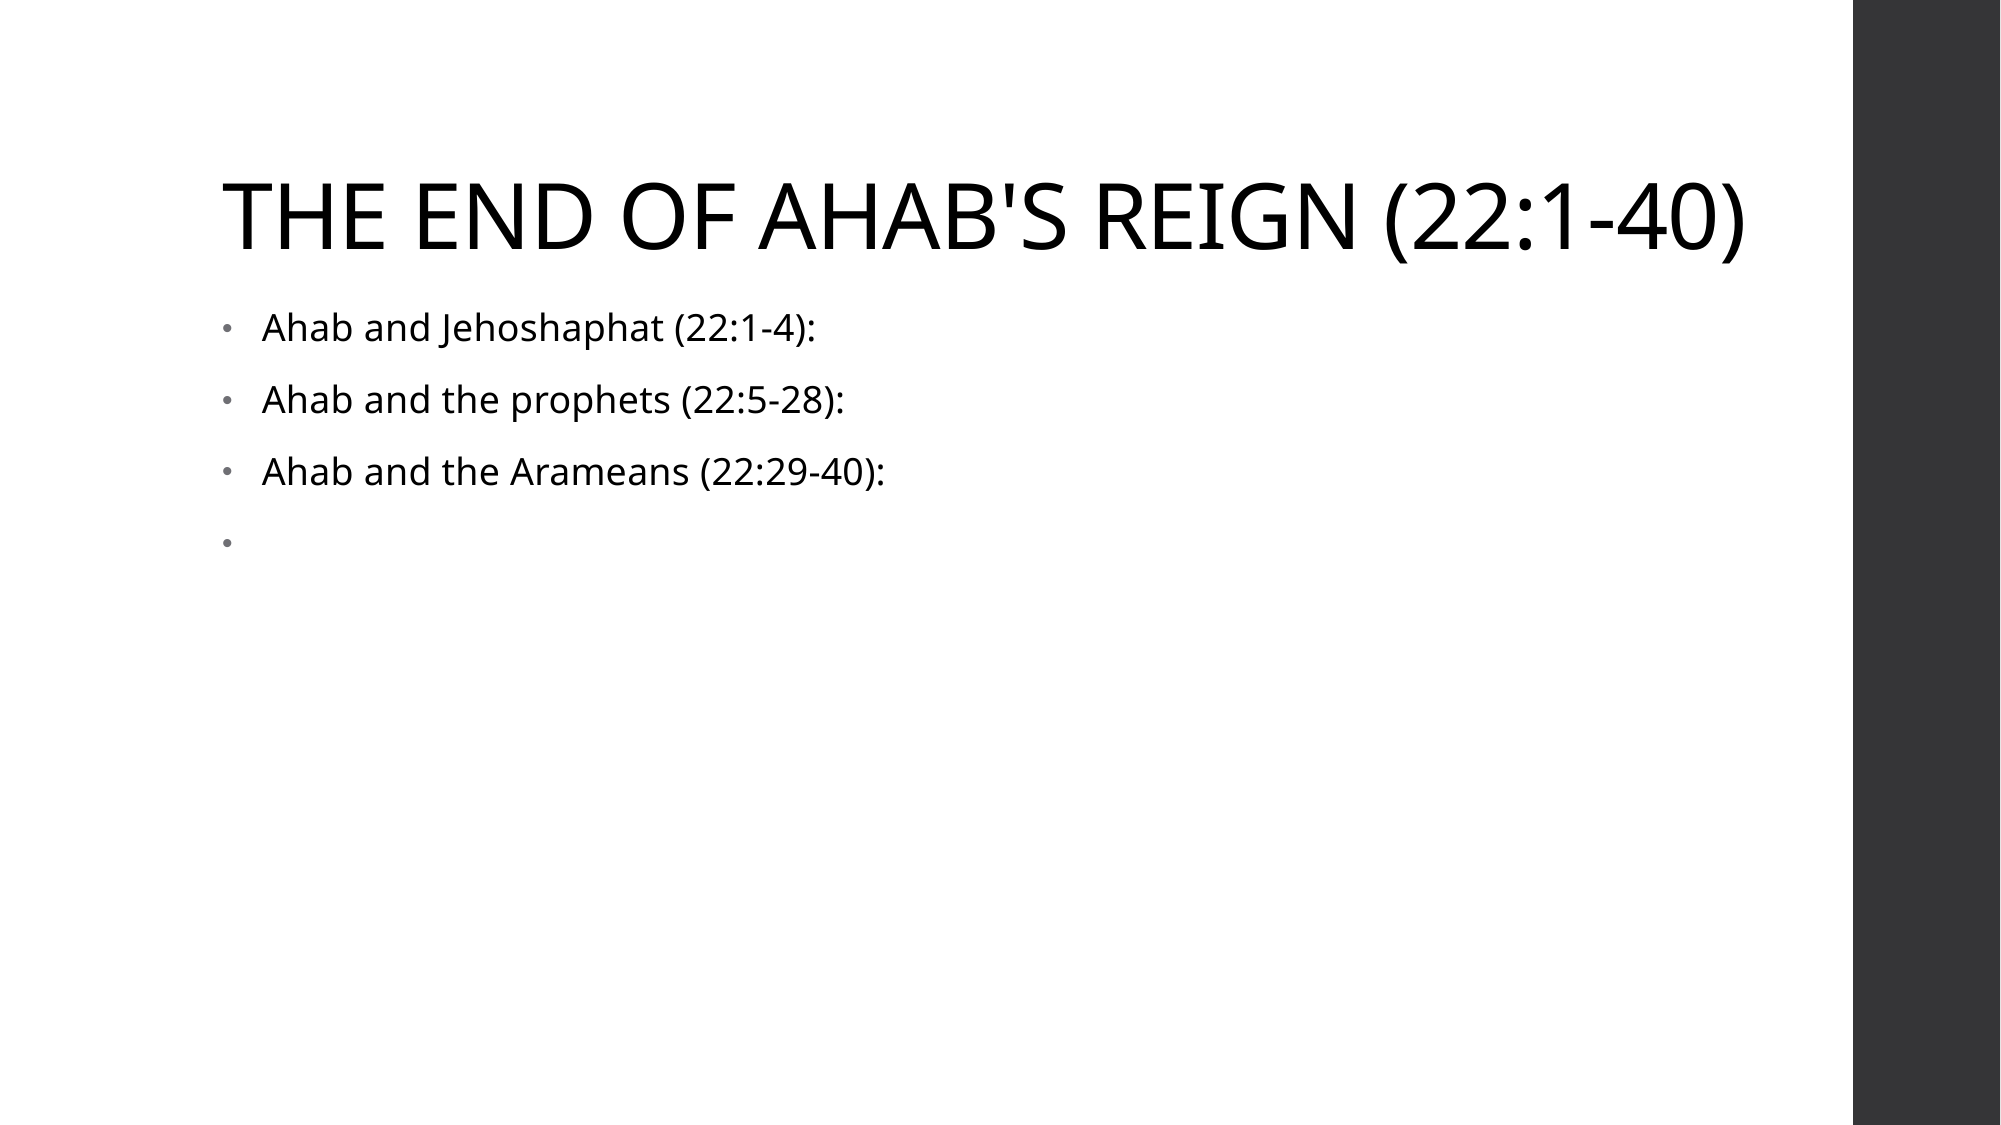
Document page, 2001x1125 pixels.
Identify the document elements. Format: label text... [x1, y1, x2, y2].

list Ahab and Jehoshaphat (22:1-4): Ahab and the prophets (22:5-28): Ahab and the Arameans (22:29-40): [206, 299, 1617, 1014]
title THE END OF AHAB'S REIGN (22:1-40) [206, 60, 1797, 278]
